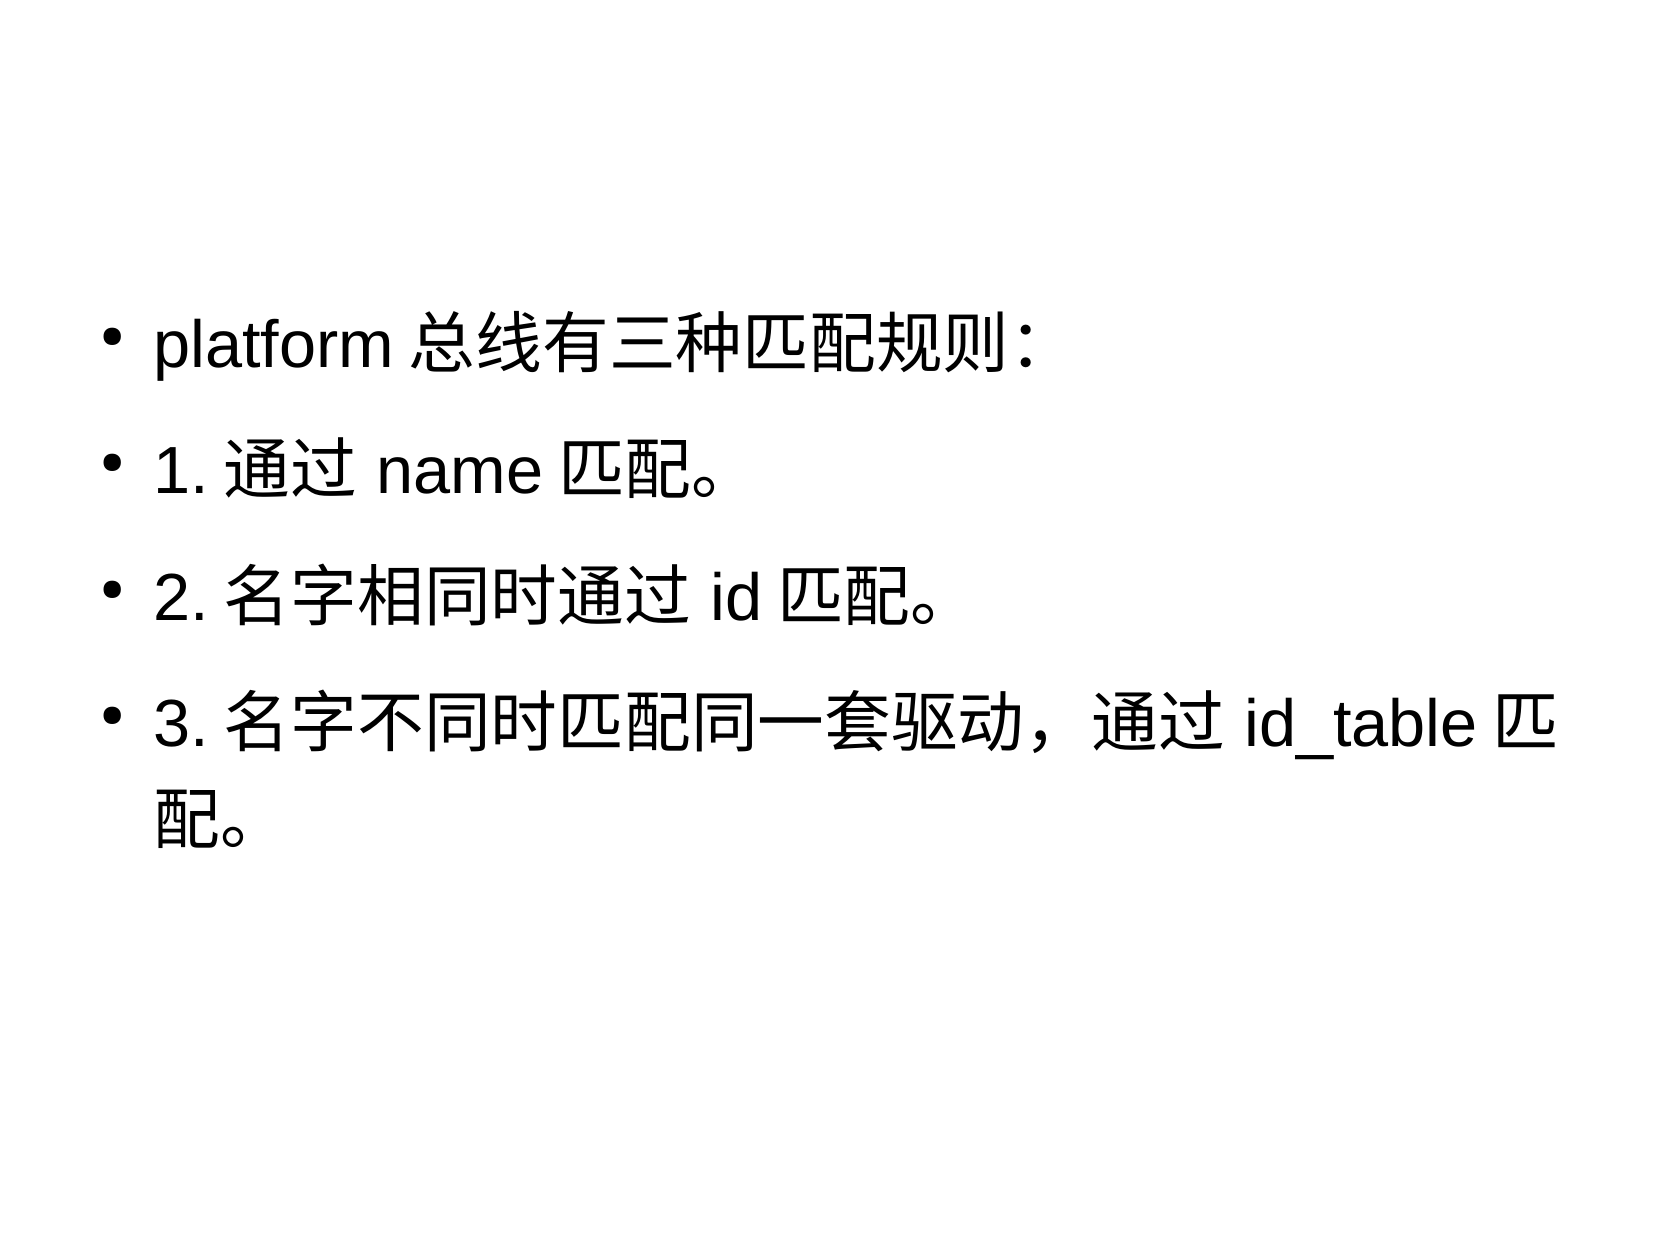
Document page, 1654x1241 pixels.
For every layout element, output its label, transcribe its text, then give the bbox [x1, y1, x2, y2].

list platform总线有三种匹配规则： 1.通过name匹配。 2.名字相同时通过id匹配。 3.名字不同时匹配同一套驱动，通过id_table匹配。 [82, 290, 1571, 1010]
